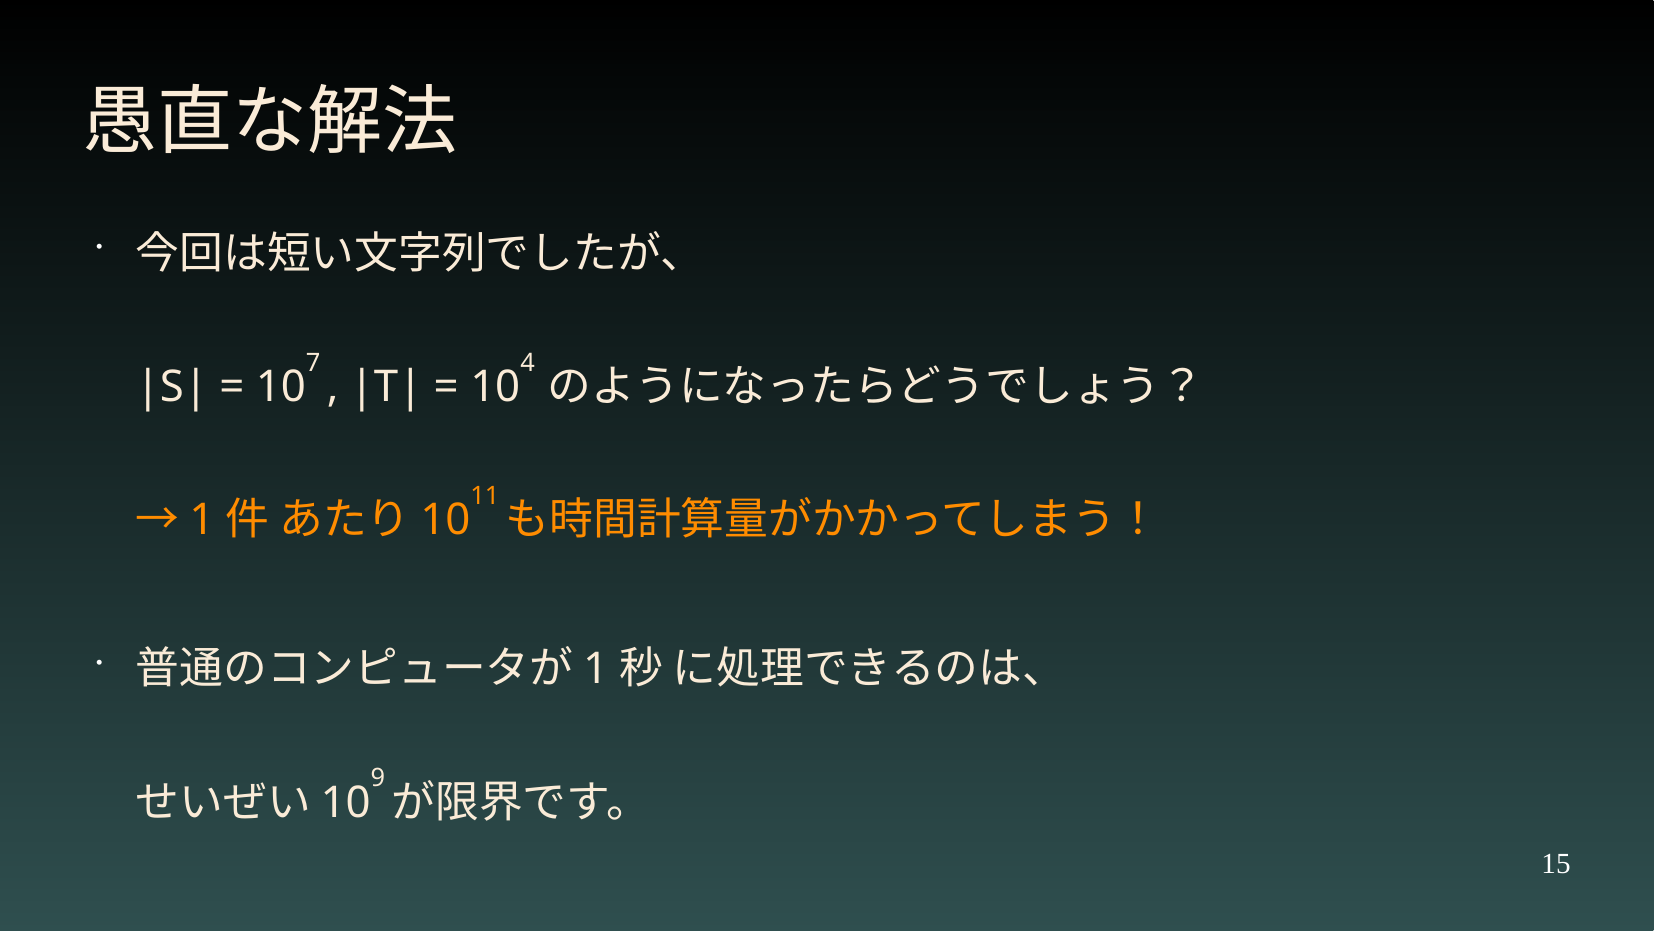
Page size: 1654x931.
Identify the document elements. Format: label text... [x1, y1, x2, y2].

list 今回は短い文字列でしたが、 |S| = 107 , |T| = 104 のようになったらどうでしょう？ → 1 件 あたり 1011 も時間計算量がかかってしまう！ 普通のコンピュータが 1 秒 に処理できるのは、 せいぜい 109 が限界です。 [82, 217, 1571, 898]
title 愚直な解法 [82, 37, 520, 193]
